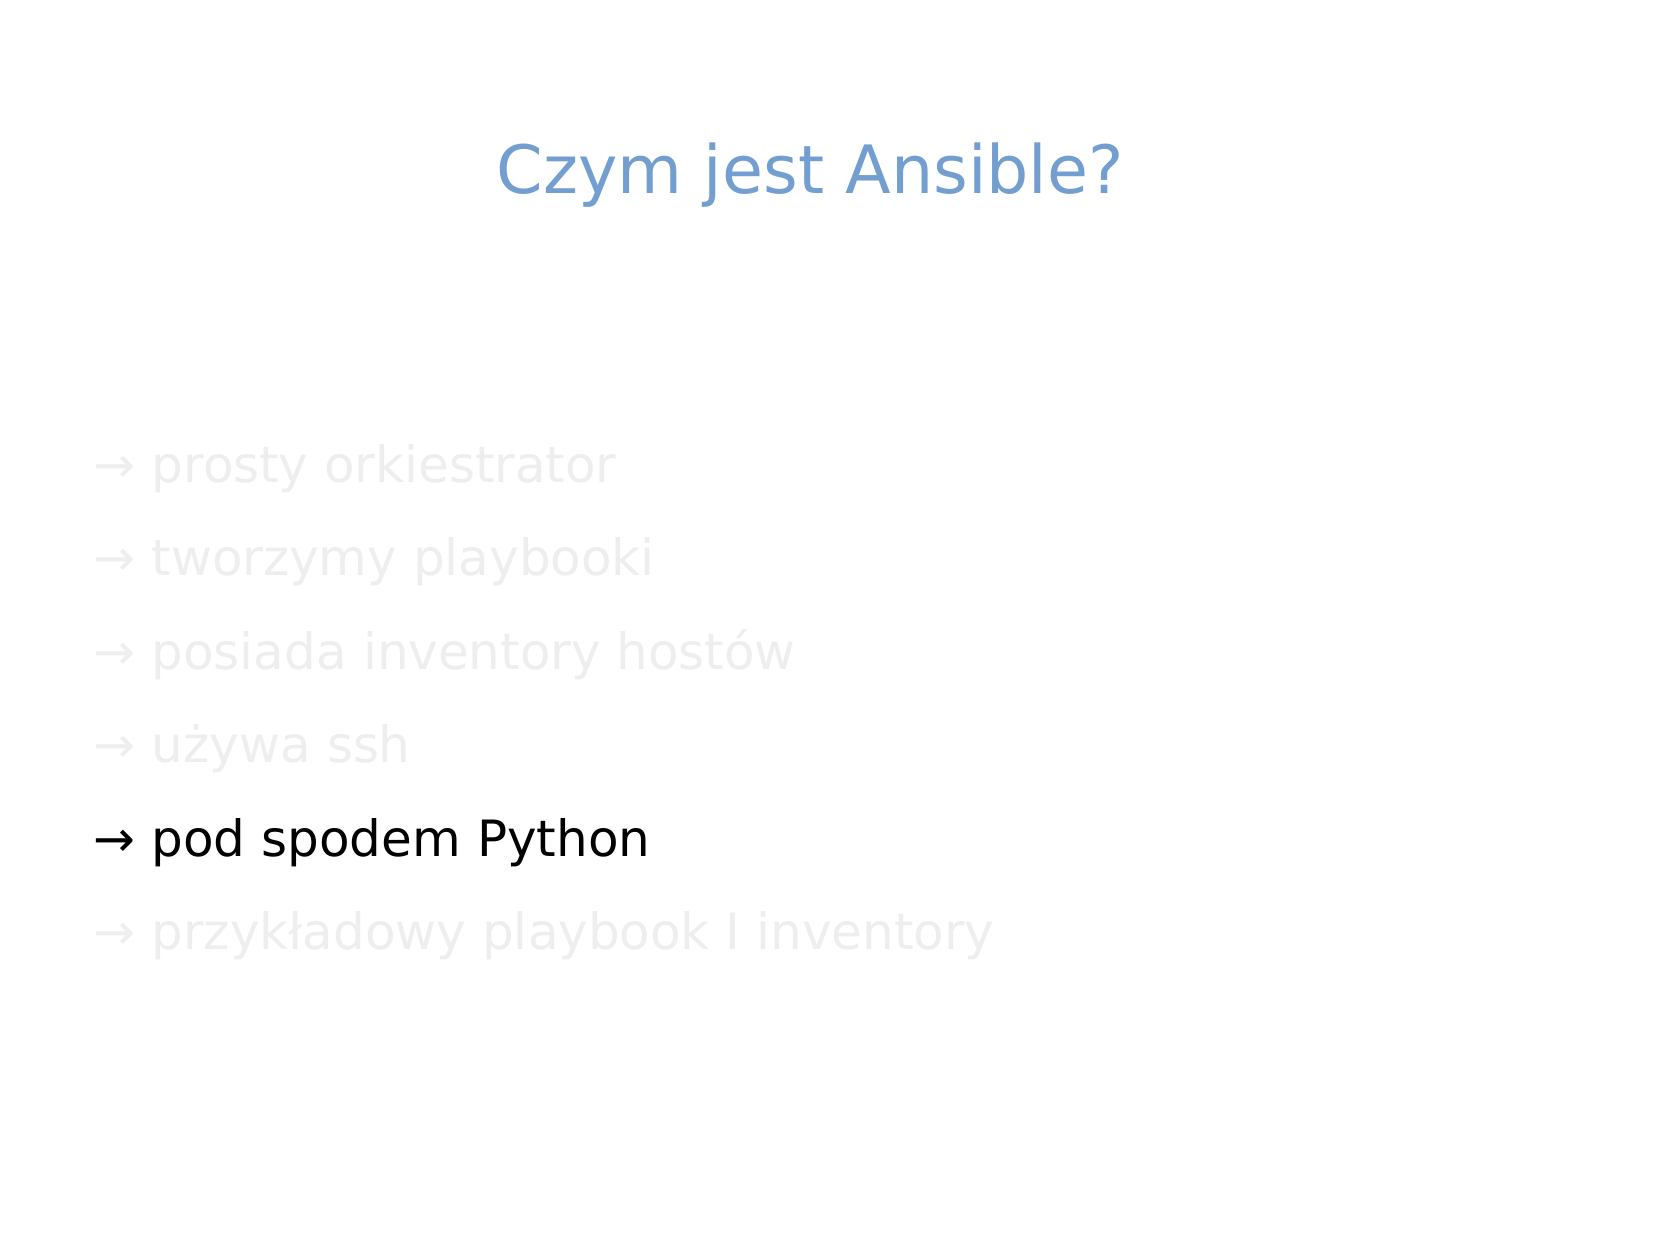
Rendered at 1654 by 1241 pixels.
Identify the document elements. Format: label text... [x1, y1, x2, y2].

text_box → prosty orkiestrator → tworzymy playbooki → posiada inventory hostów → używa ssh → pod spodem Python → przykładowy playbook I inventory [79, 399, 1575, 1033]
text_box Czym jest Ansible? [482, 123, 1183, 217]
